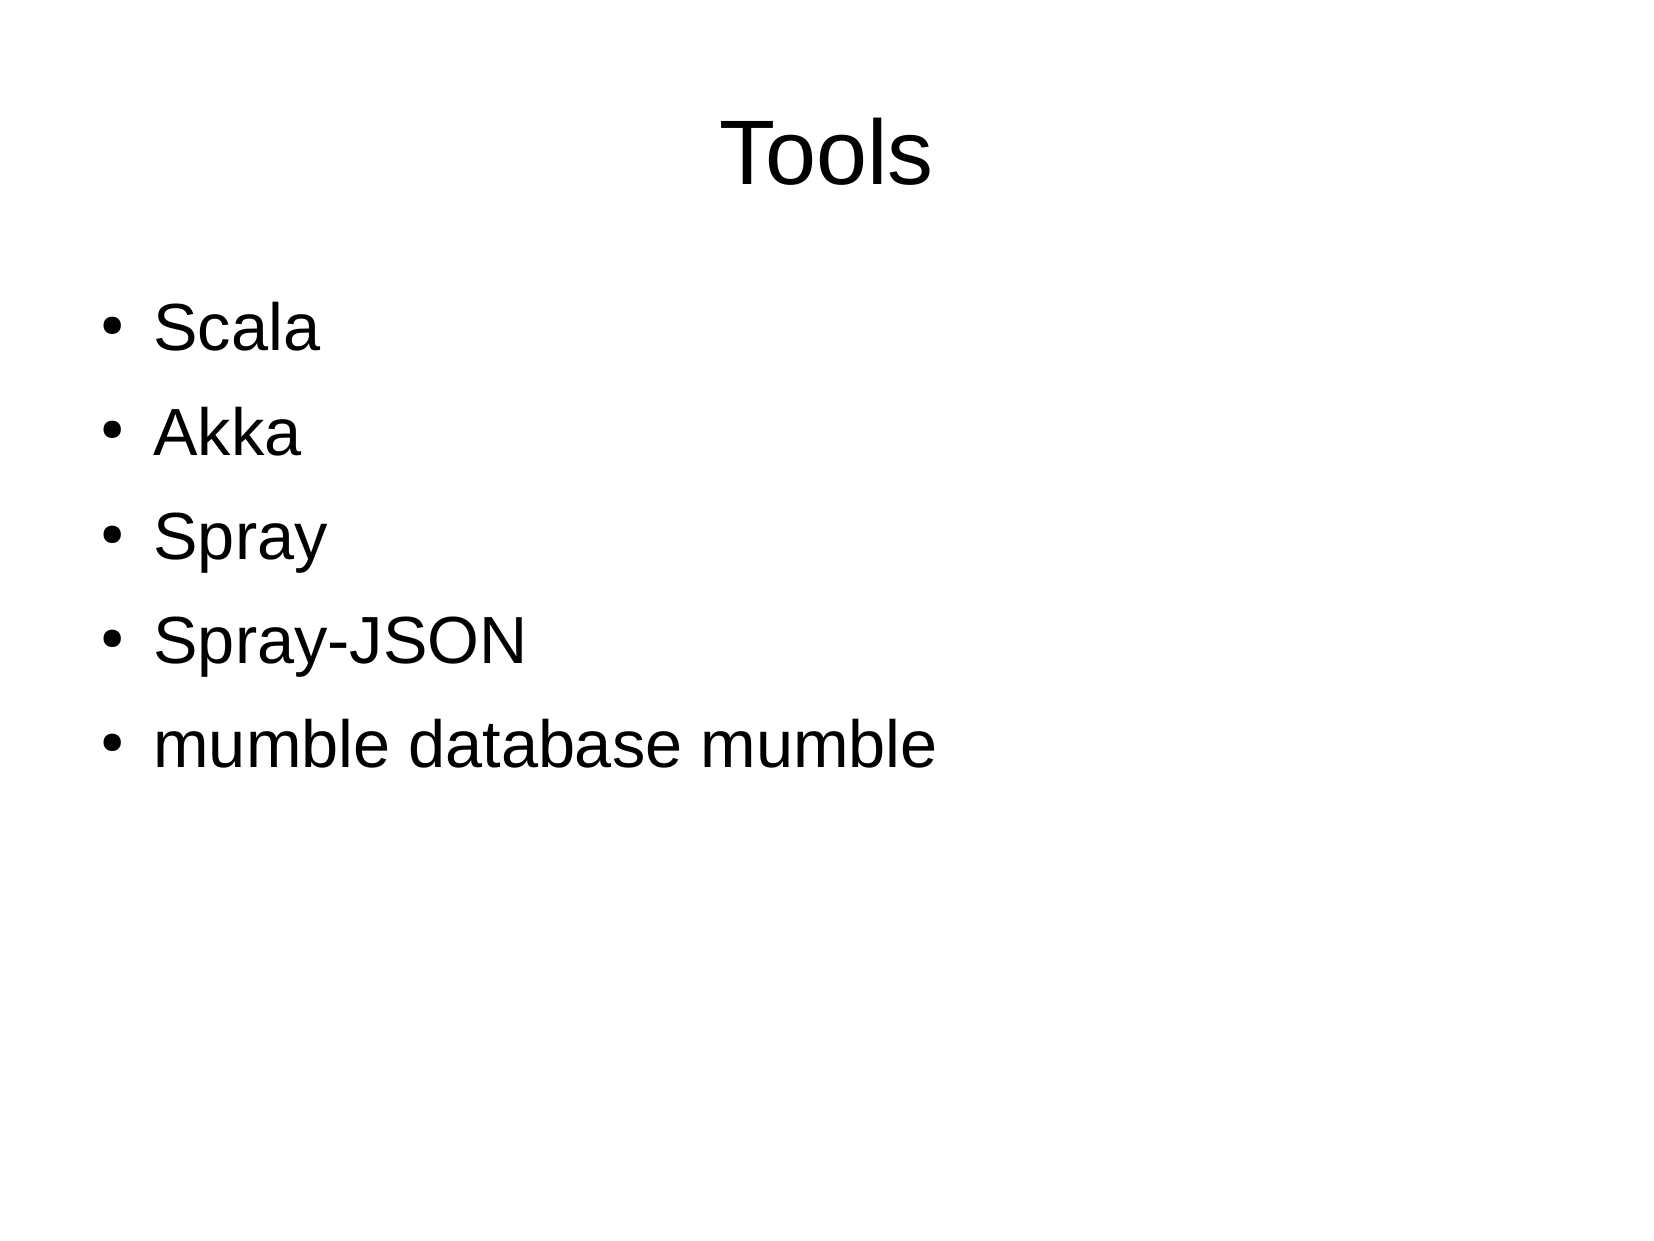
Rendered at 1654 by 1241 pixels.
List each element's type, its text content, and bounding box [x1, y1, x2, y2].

title Tools [82, 49, 1571, 257]
list Scala Akka Spray Spray-JSON mumble database mumble [82, 290, 1571, 1010]
